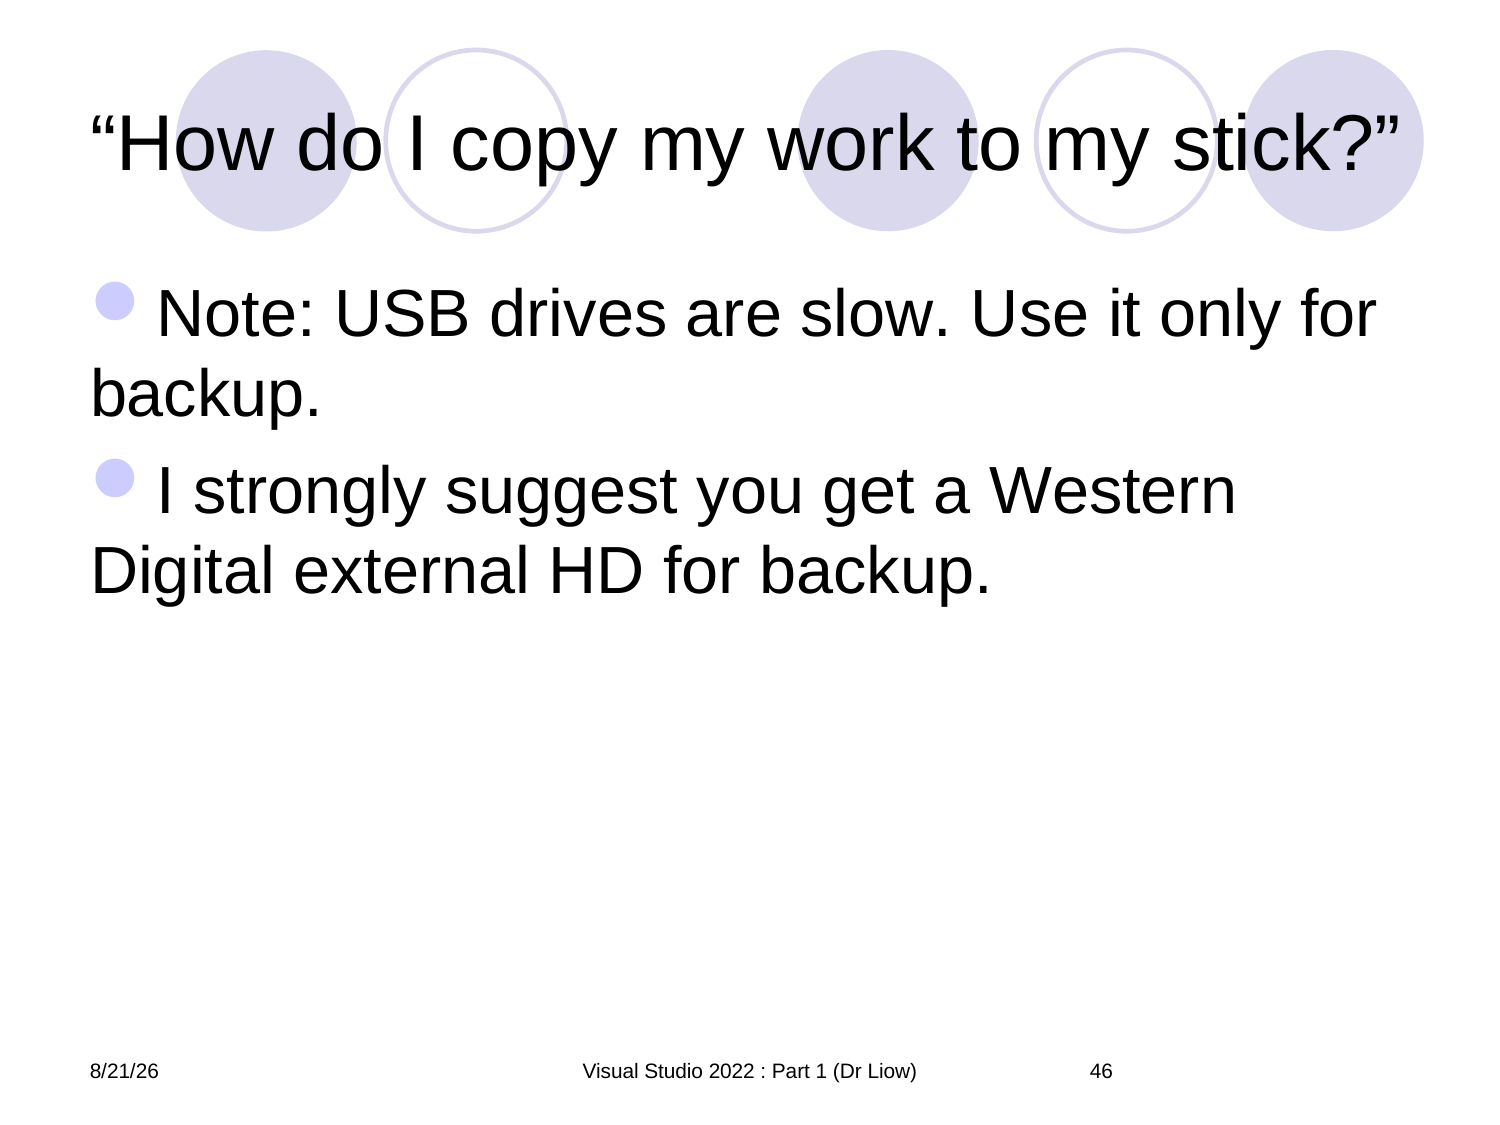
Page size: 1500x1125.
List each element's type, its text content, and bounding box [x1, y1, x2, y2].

text_box <number> [1074, 1049, 1426, 1101]
text_box Visual Studio 2022 : Part 1 (Dr Liow) [512, 1049, 988, 1101]
title “How do I copy my work to my stick?” [75, 45, 1426, 233]
list Note: USB drives are slow. Use it only for backup. I strongly suggest you get a Western Digital external HD for backup. [75, 262, 1426, 1006]
text_box 1/11/22 [74, 1049, 426, 1101]
